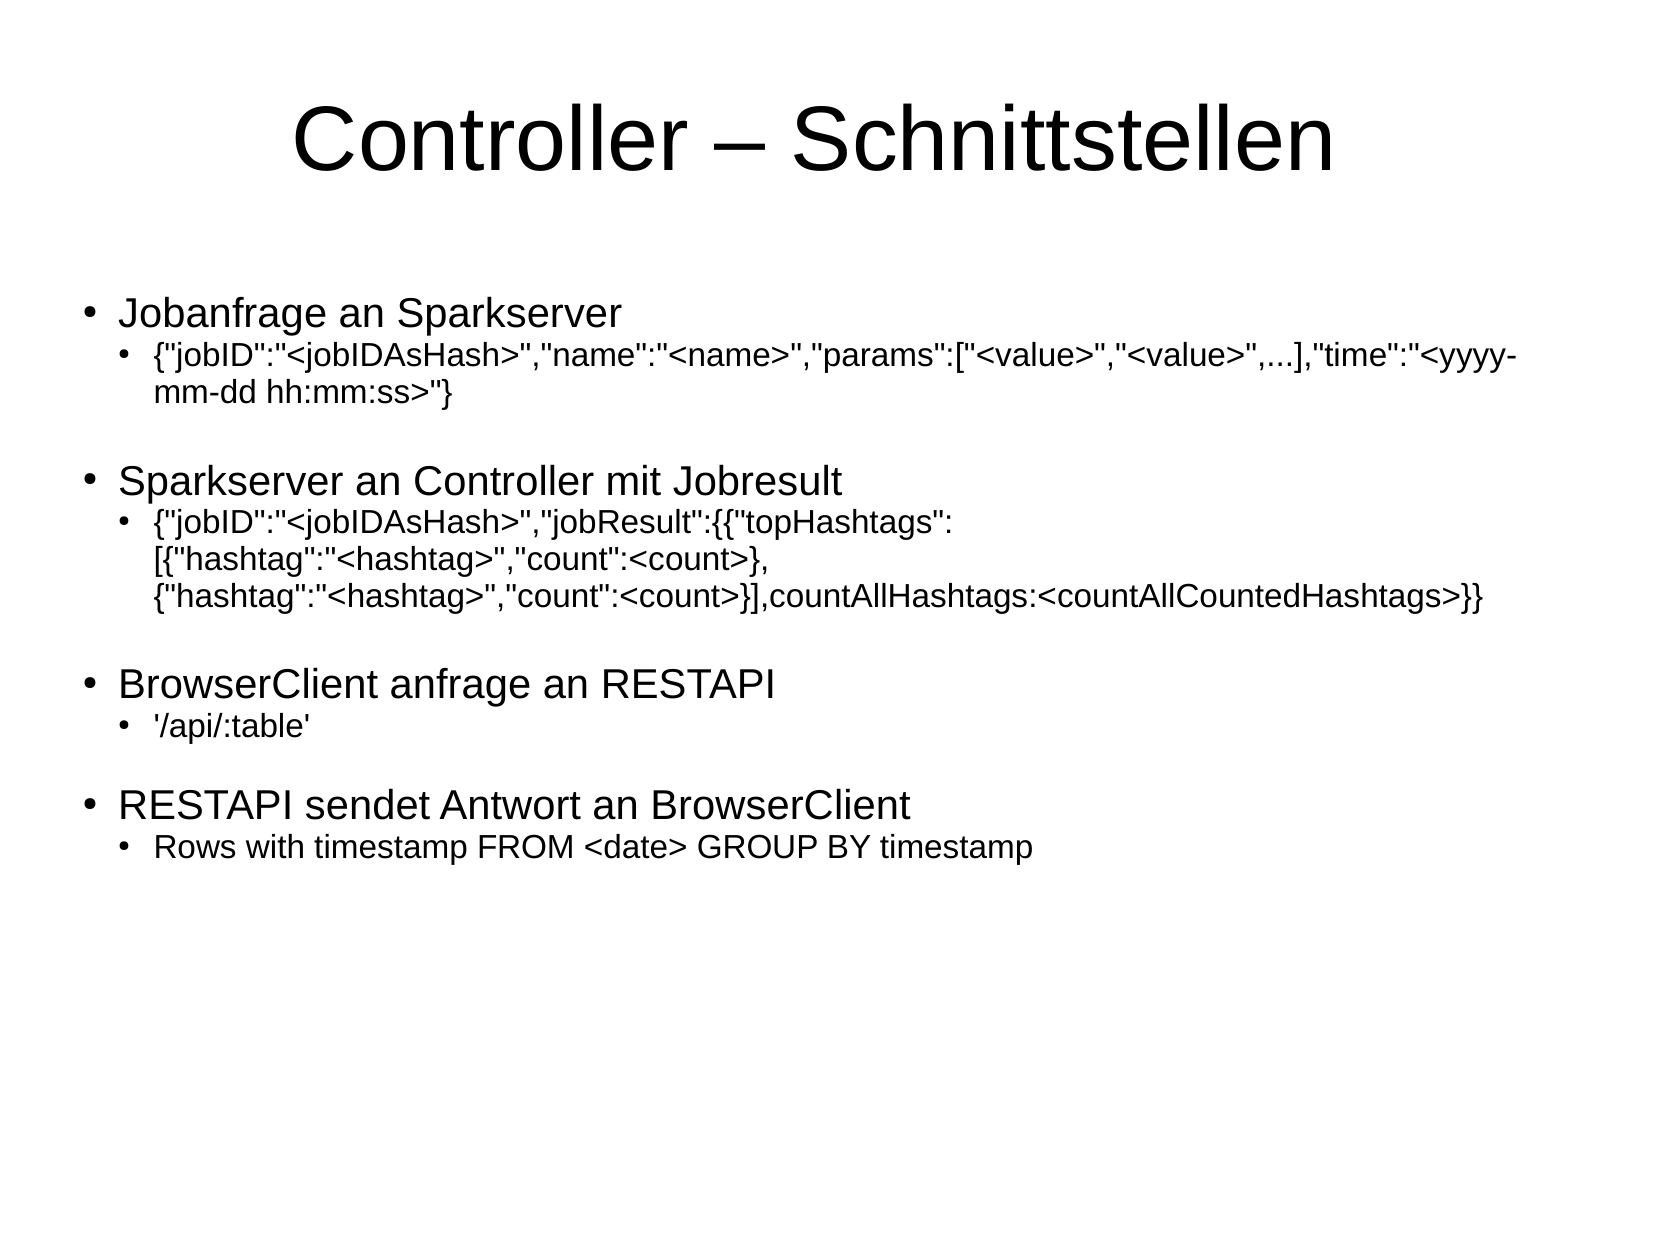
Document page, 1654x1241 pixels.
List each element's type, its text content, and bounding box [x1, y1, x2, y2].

subtitle Jobanfrage an Sparkserver {"jobID":"<jobIDAsHash>","name":"<name>","params":["<value>","<value>",...],"time":"<yyyy-mm-dd hh:mm:ss>"} Sparkserver an Controller mit Jobresult {"jobID":"<jobIDAsHash>","jobResult":{{"topHashtags":[{"hashtag":"<hashtag>","count":<count>},{"hashtag":"<hashtag>","count":<count>}],countAllHashtags:<countAllCountedHashtags>}} BrowserClient anfrage an RESTAPI '/api/:table' RESTAPI sendet Antwort an BrowserClient Rows with timestamp FROM <date> GROUP BY timestamp [82, 290, 1571, 1109]
title Controller – Schnittstellen [70, 35, 1559, 243]
